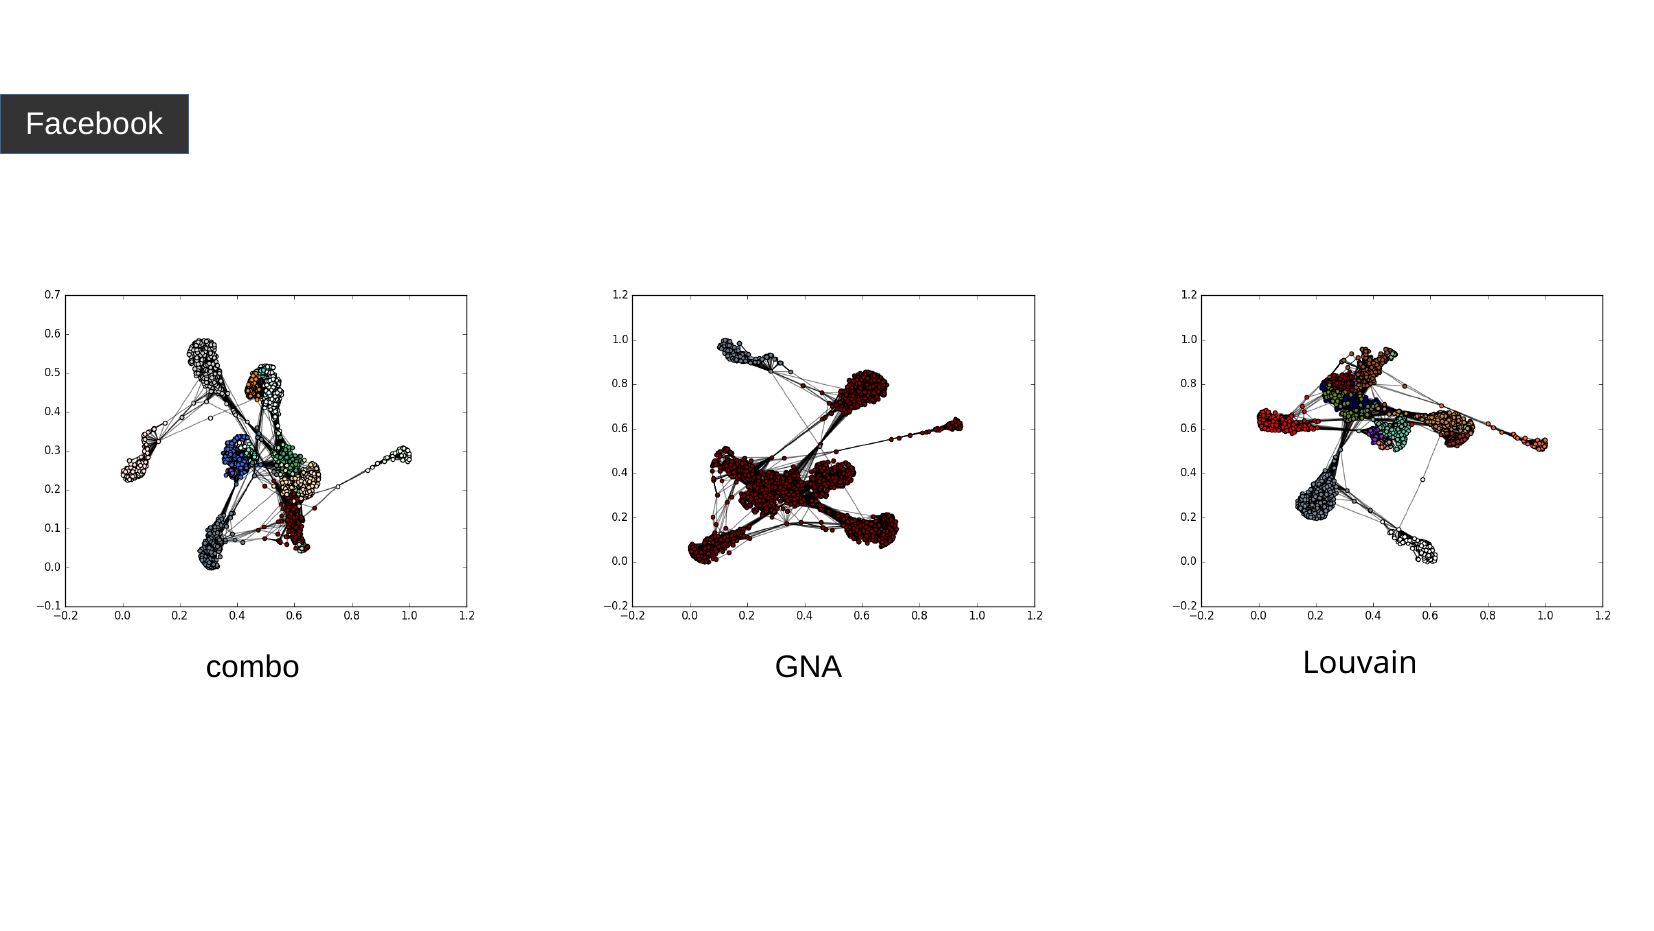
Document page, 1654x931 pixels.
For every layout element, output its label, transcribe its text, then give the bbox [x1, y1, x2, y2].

text_box Louvain [1287, 632, 1469, 742]
picture [0, 256, 518, 645]
picture [1136, 256, 1654, 645]
text_box GNA [760, 642, 894, 728]
text_box Facebook [0, 94, 189, 154]
picture [567, 256, 1086, 645]
text_box combo [191, 642, 355, 728]
